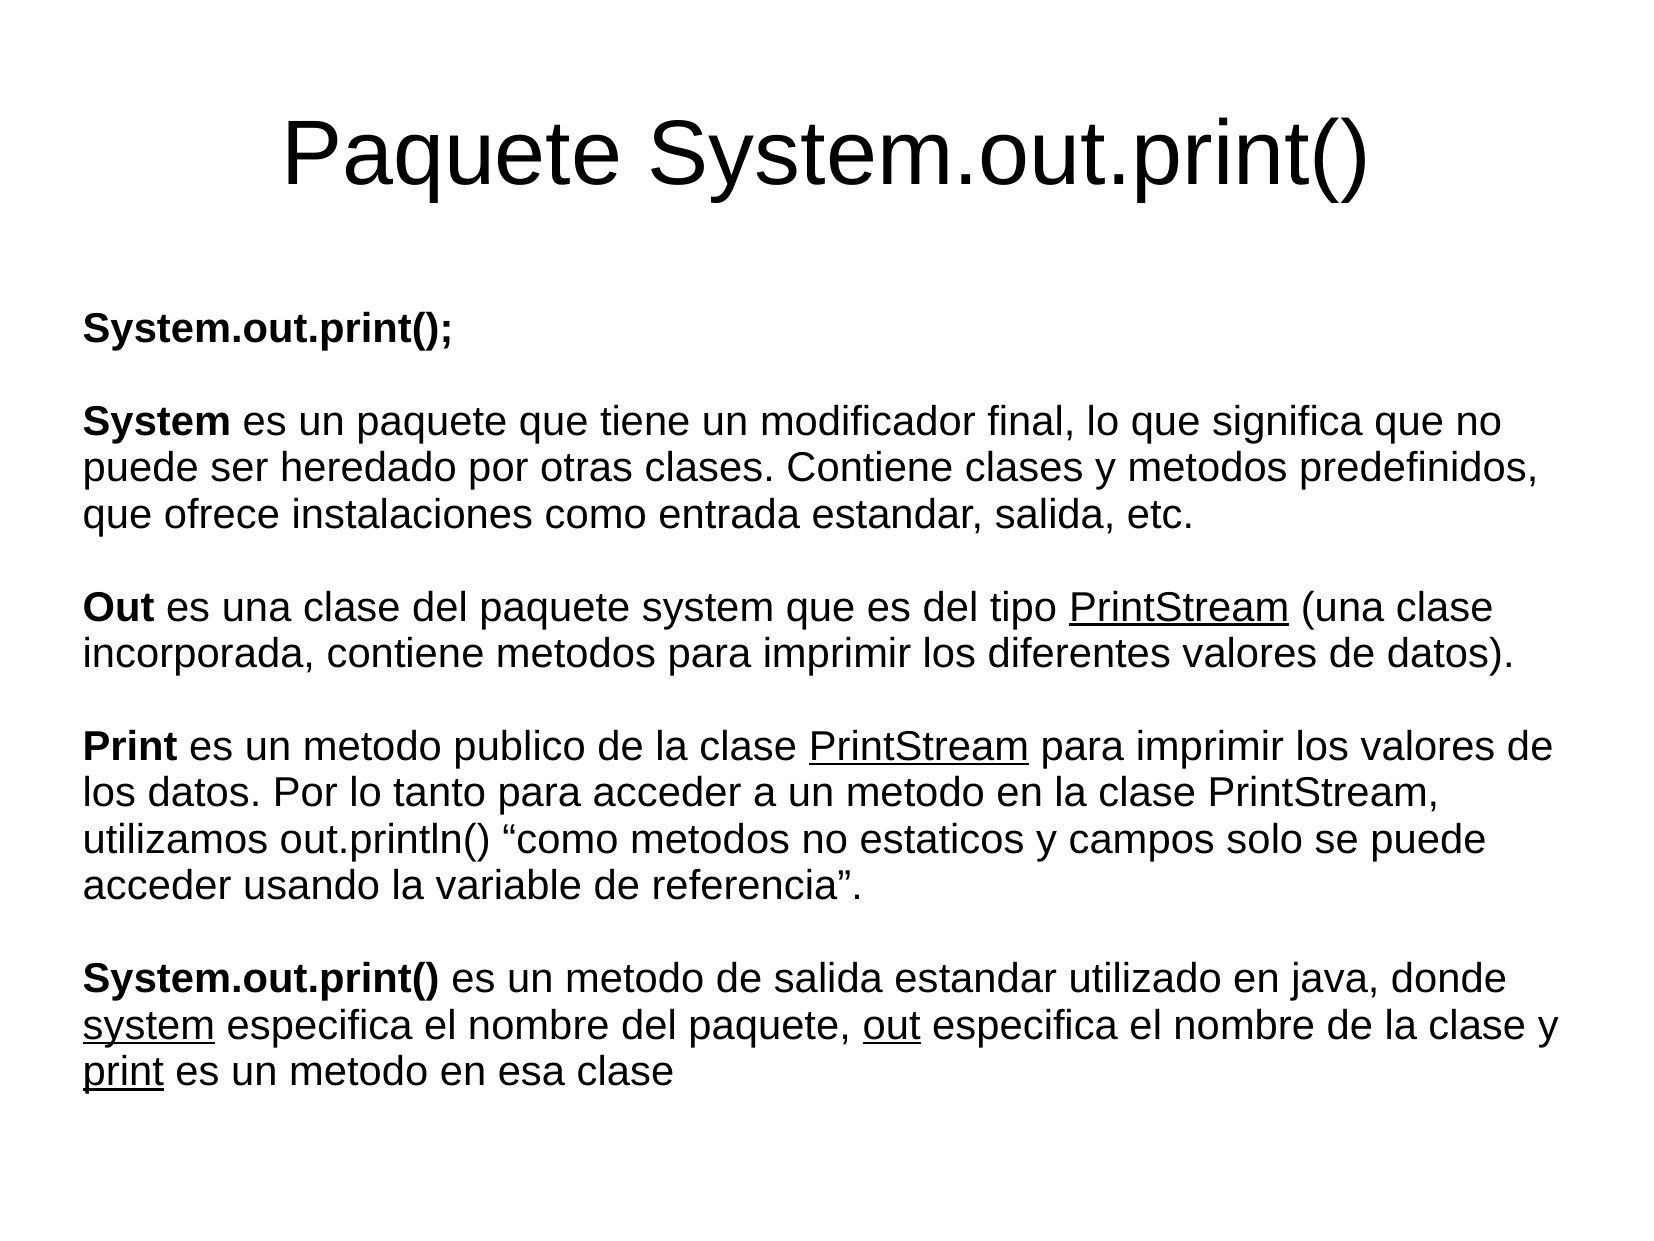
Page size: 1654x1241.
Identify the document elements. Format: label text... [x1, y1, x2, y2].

title Paquete System.out.print() [82, 49, 1571, 257]
subtitle System.out.print(); System es un paquete que tiene un modificador final, lo que significa que no puede ser heredado por otras clases. Contiene clases y metodos predefinidos, que ofrece instalaciones como entrada estandar, salida, etc. Out es una clase del paquete system que es del tipo PrintStream (una clase incorporada, contiene metodos para imprimir los diferentes valores de datos). Print es un metodo publico de la clase PrintStream para imprimir los valores de los datos. Por lo tanto para acceder a un metodo en la clase PrintStream, utilizamos out.println() “como metodos no estaticos y campos solo se puede acceder usando la variable de referencia”. System.out.print() es un metodo de salida estandar utilizado en java, donde system especifica el nombre del paquete, out especifica el nombre de la clase y print es un metodo en esa clase [82, 290, 1571, 1109]
